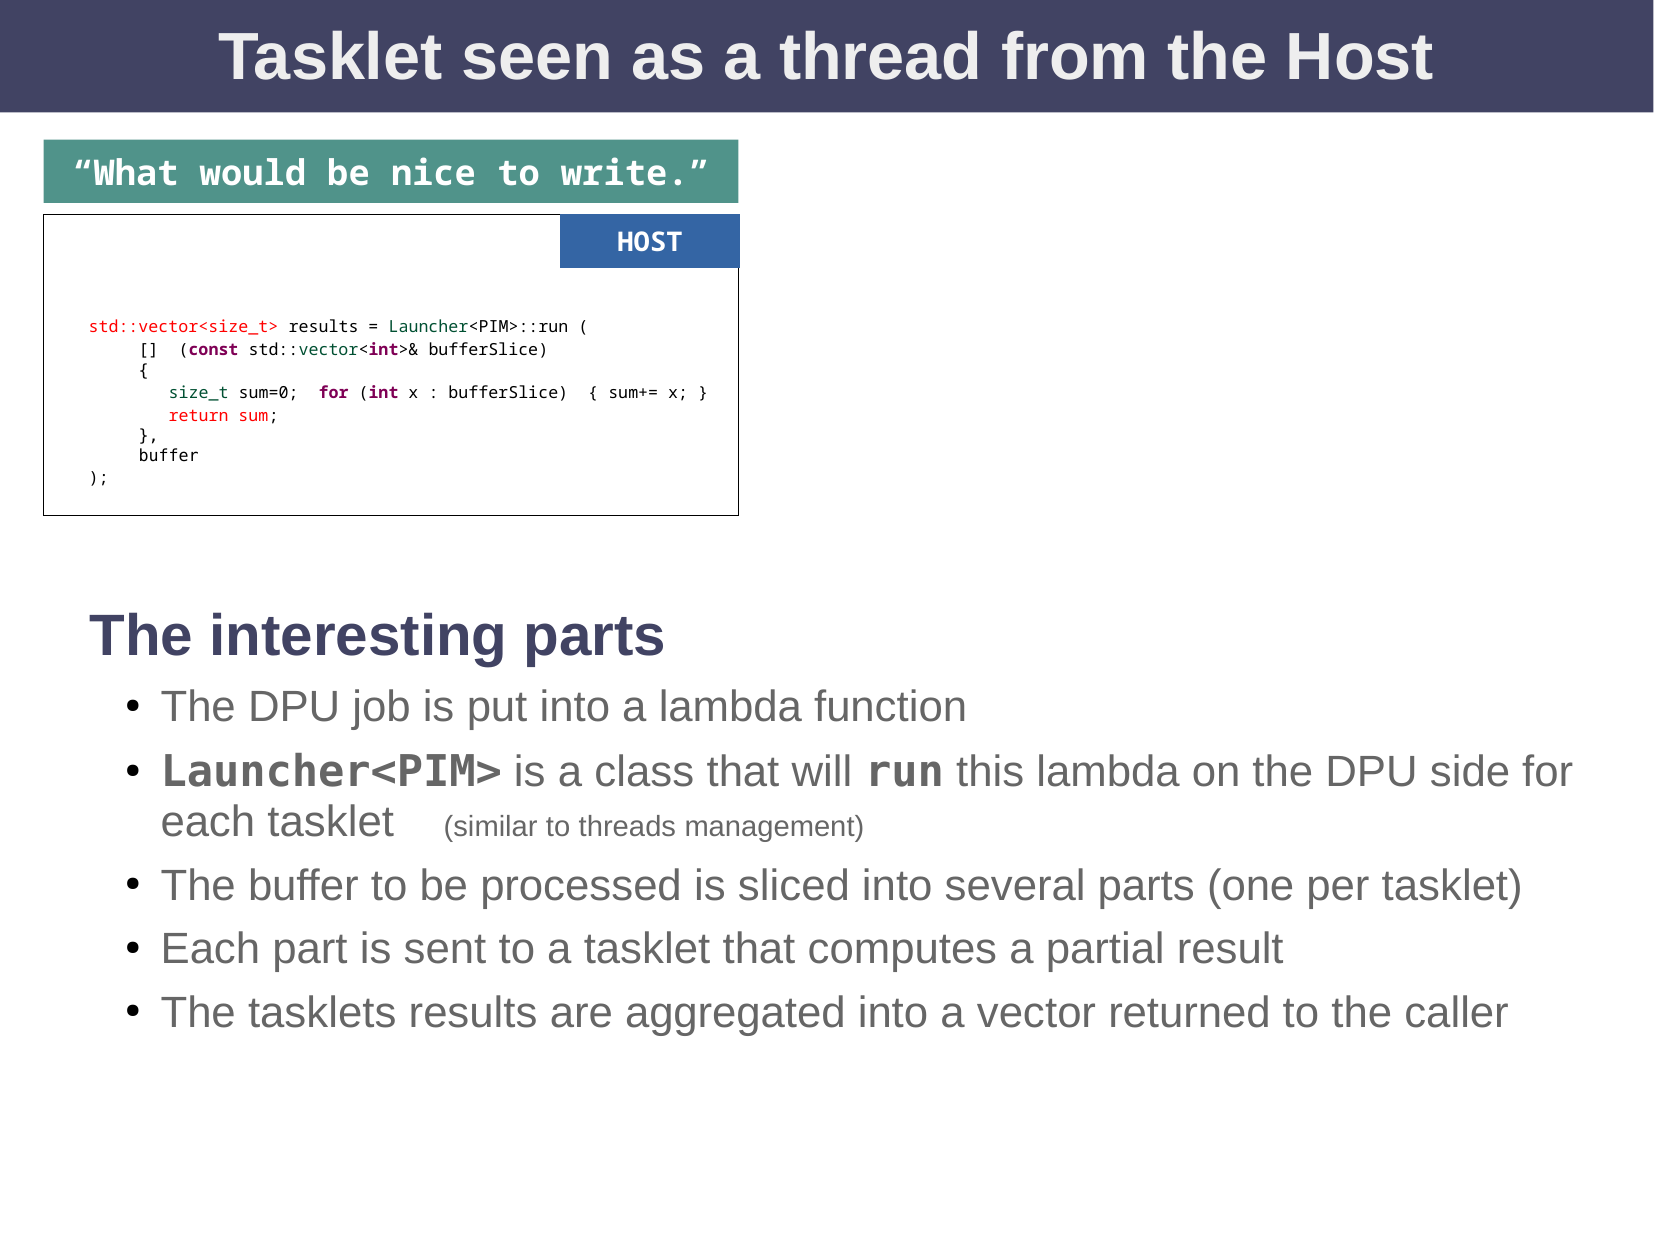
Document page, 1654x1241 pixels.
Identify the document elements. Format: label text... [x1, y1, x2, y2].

text_box The interesting parts The DPU job is put into a lambda function Launcher<PIM> is a class that will run this lambda on the DPU side for each tasklet (similar to threads management) The buffer to be processed is sliced into several parts (one per tasklet) Each part is sent to a tasklet that computes a partial result The tasklets results are aggregated into a vector returned to the caller [75, 595, 1619, 1093]
text_box “What would be nice to write.” [43, 139, 739, 203]
text_box Tasklet seen as a thread from the Host [0, 0, 1654, 113]
text_box std::vector<size_t> results = Launcher<PIM>::run ( [] (const std::vector<int>& bufferSlice) { size_t sum=0; for (int x : bufferSlice) { sum+= x; } return sum; }, buffer ); [43, 214, 739, 516]
text_box HOST [560, 214, 740, 268]
